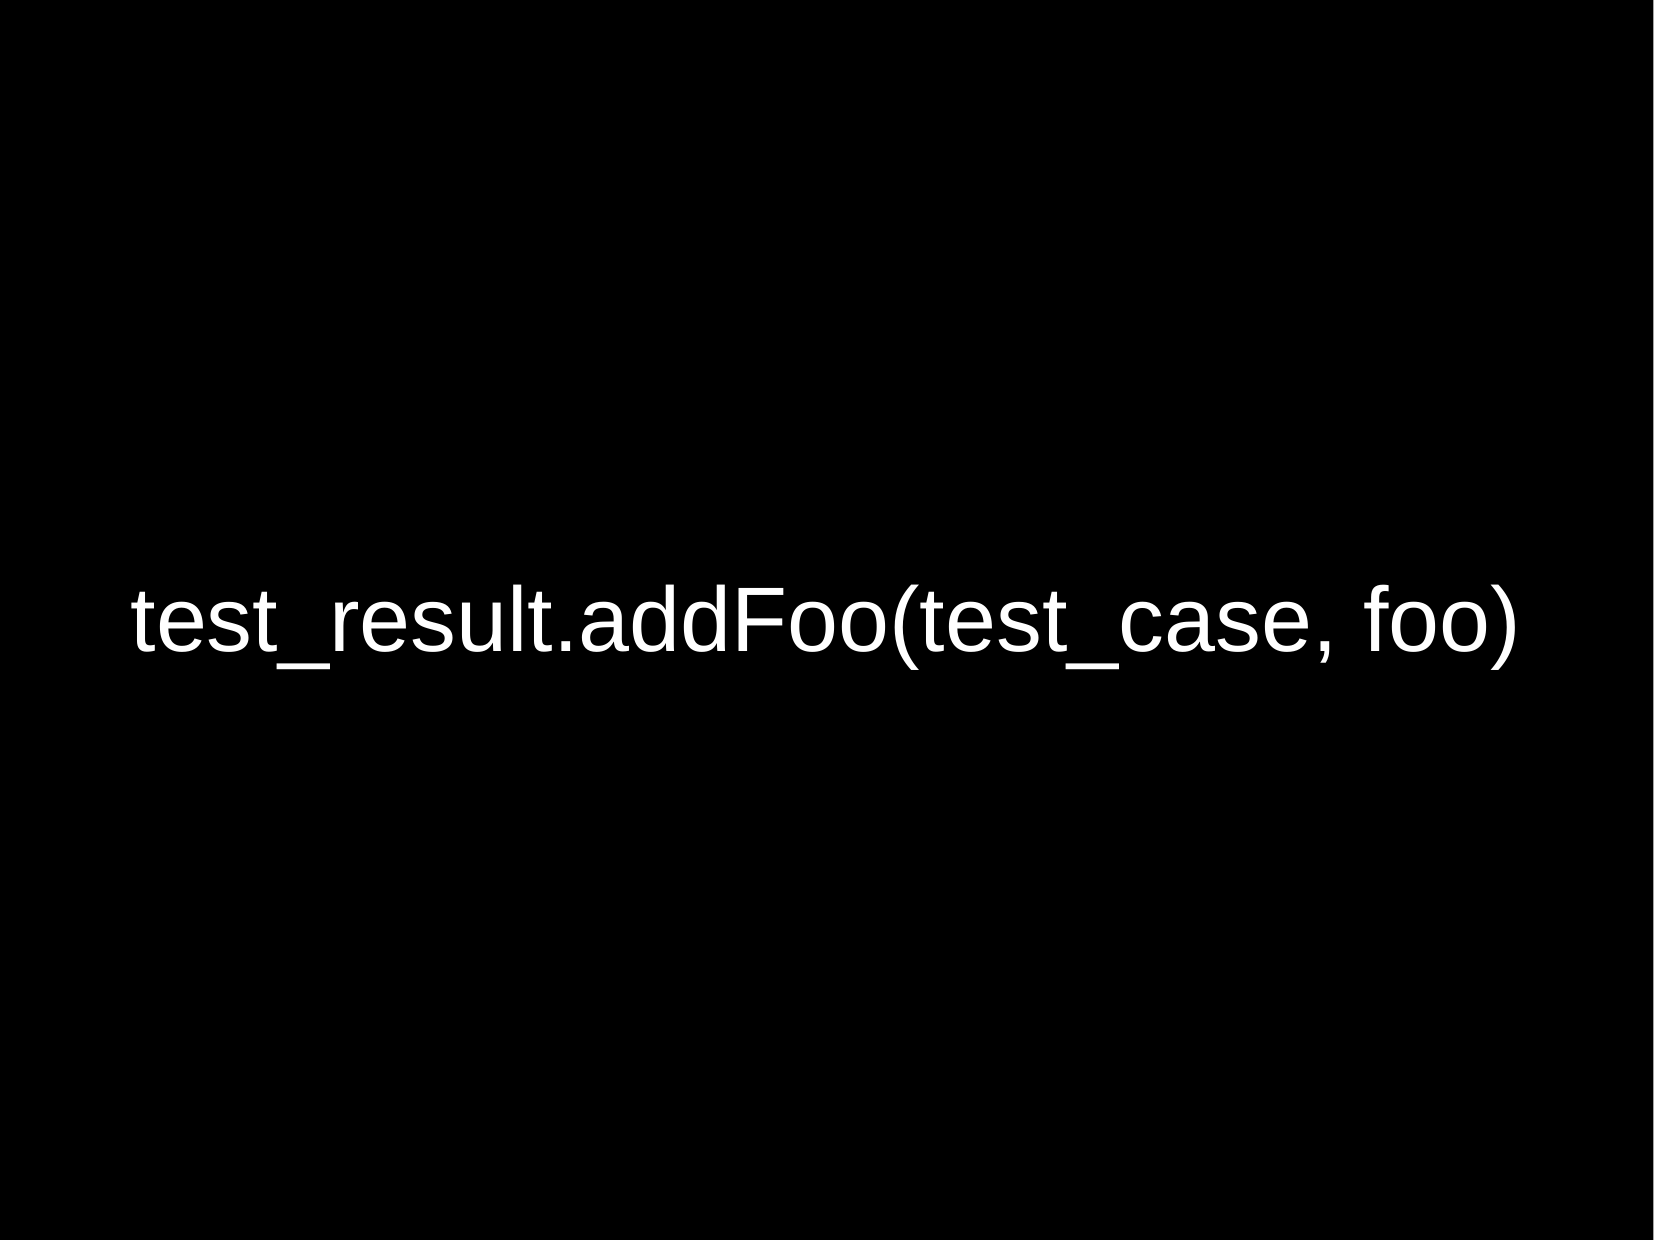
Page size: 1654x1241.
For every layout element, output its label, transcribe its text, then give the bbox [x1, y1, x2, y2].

title test_result.addFoo(test_case, foo) [82, 516, 1571, 724]
